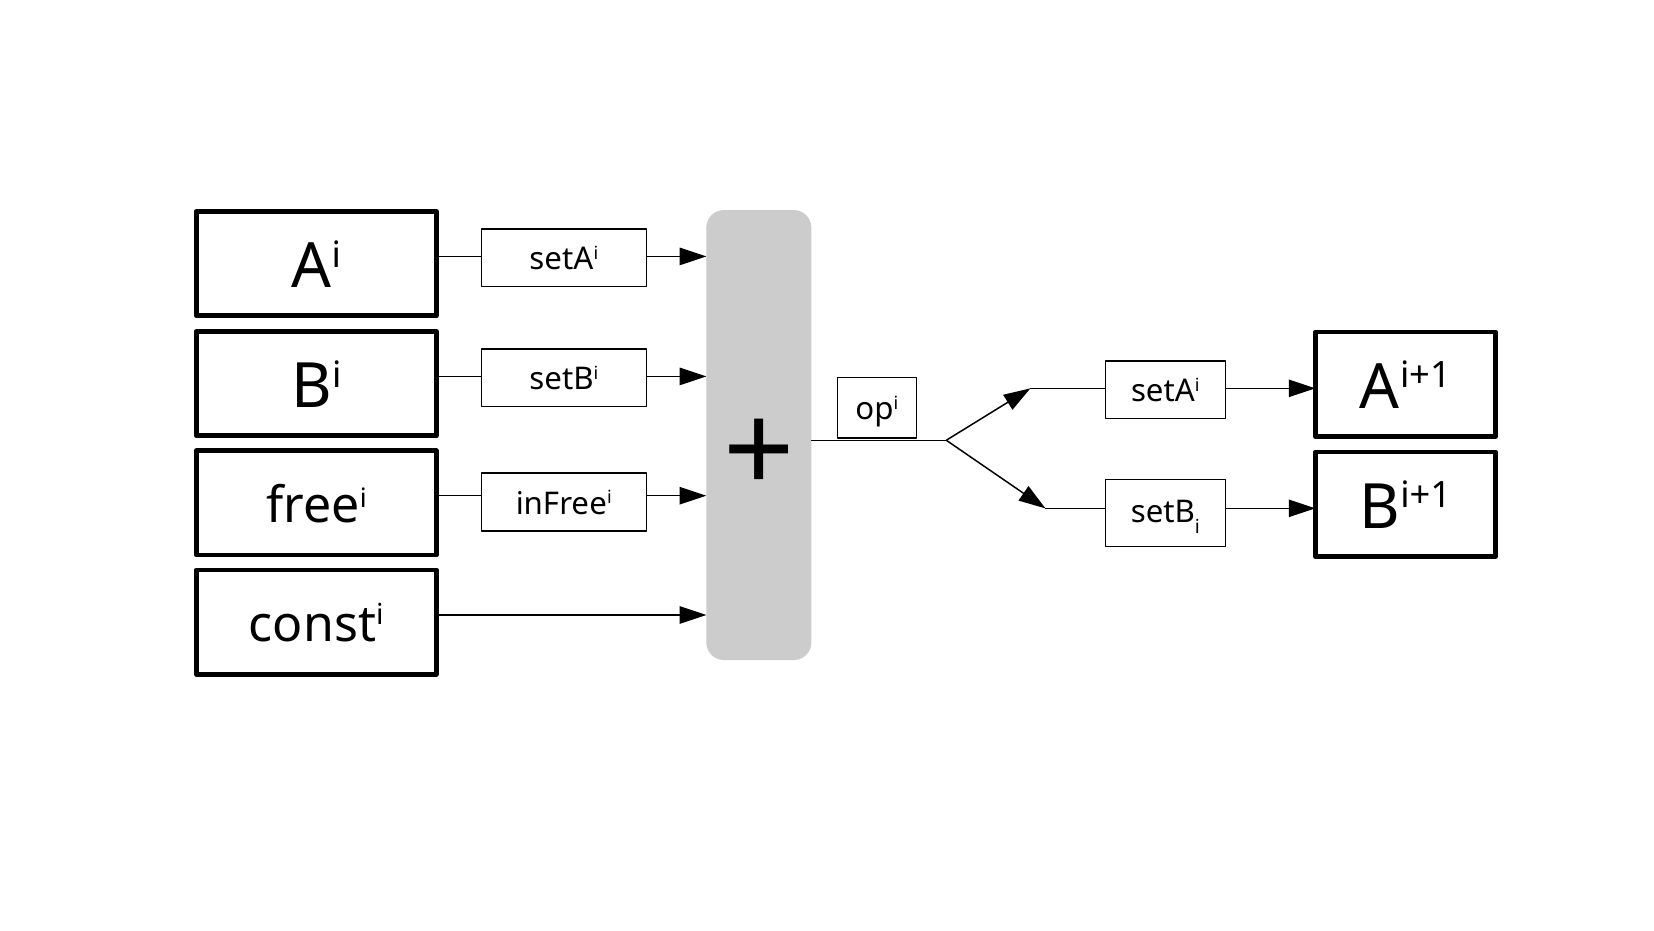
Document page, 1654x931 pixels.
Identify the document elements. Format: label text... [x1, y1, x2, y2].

text_box [706, 210, 812, 359]
text_box inFreei [481, 473, 647, 531]
text_box setBi [481, 349, 647, 407]
text_box + [706, 359, 812, 531]
text_box Bi [196, 331, 437, 436]
text_box freei [196, 450, 437, 556]
text_box Bi+1 [1315, 452, 1496, 557]
text_box opi [837, 377, 917, 438]
text_box Ai+1 [1315, 332, 1496, 437]
text_box Ai [196, 211, 437, 316]
text_box [706, 531, 812, 661]
text_box consti [196, 570, 437, 675]
text_box setAi [481, 229, 647, 287]
text_box setAi [1105, 361, 1226, 419]
text_box setBi [1105, 481, 1226, 545]
